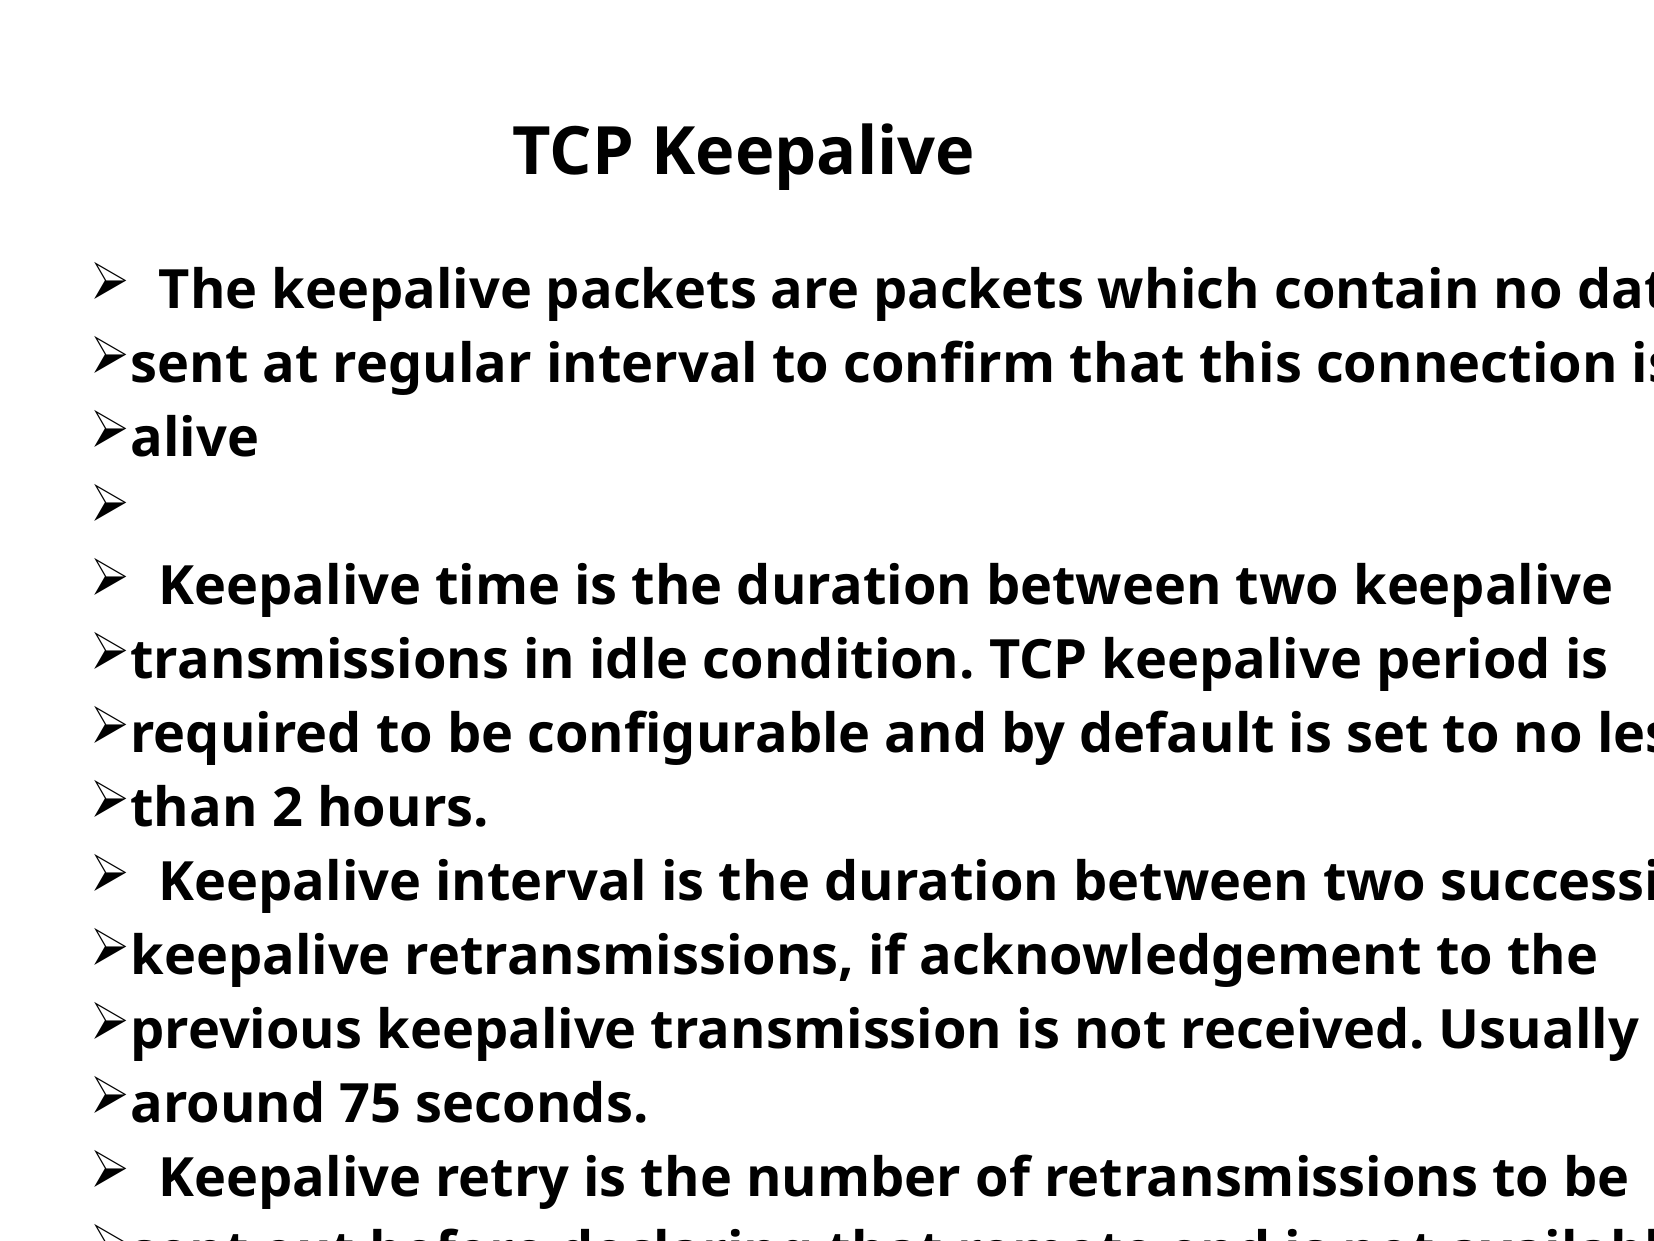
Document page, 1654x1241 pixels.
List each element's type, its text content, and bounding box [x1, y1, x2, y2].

title TCP Keepalive [0, 49, 1489, 257]
text_box The keepalive packets are packets which contain no data sent at regular interval to confirm that this connection is alive Keepalive time is the duration between two keepalive transmissions in idle condition. TCP keepalive period is required to be configurable and by default is set to no less than 2 hours. Keepalive interval is the duration between two successive keepalive retransmissions, if acknowledgement to the previous keepalive transmission is not received. Usually around 75 seconds. Keepalive retry is the number of retransmissions to be sent out before declaring that remote end is not available. [75, 243, 1624, 1189]
